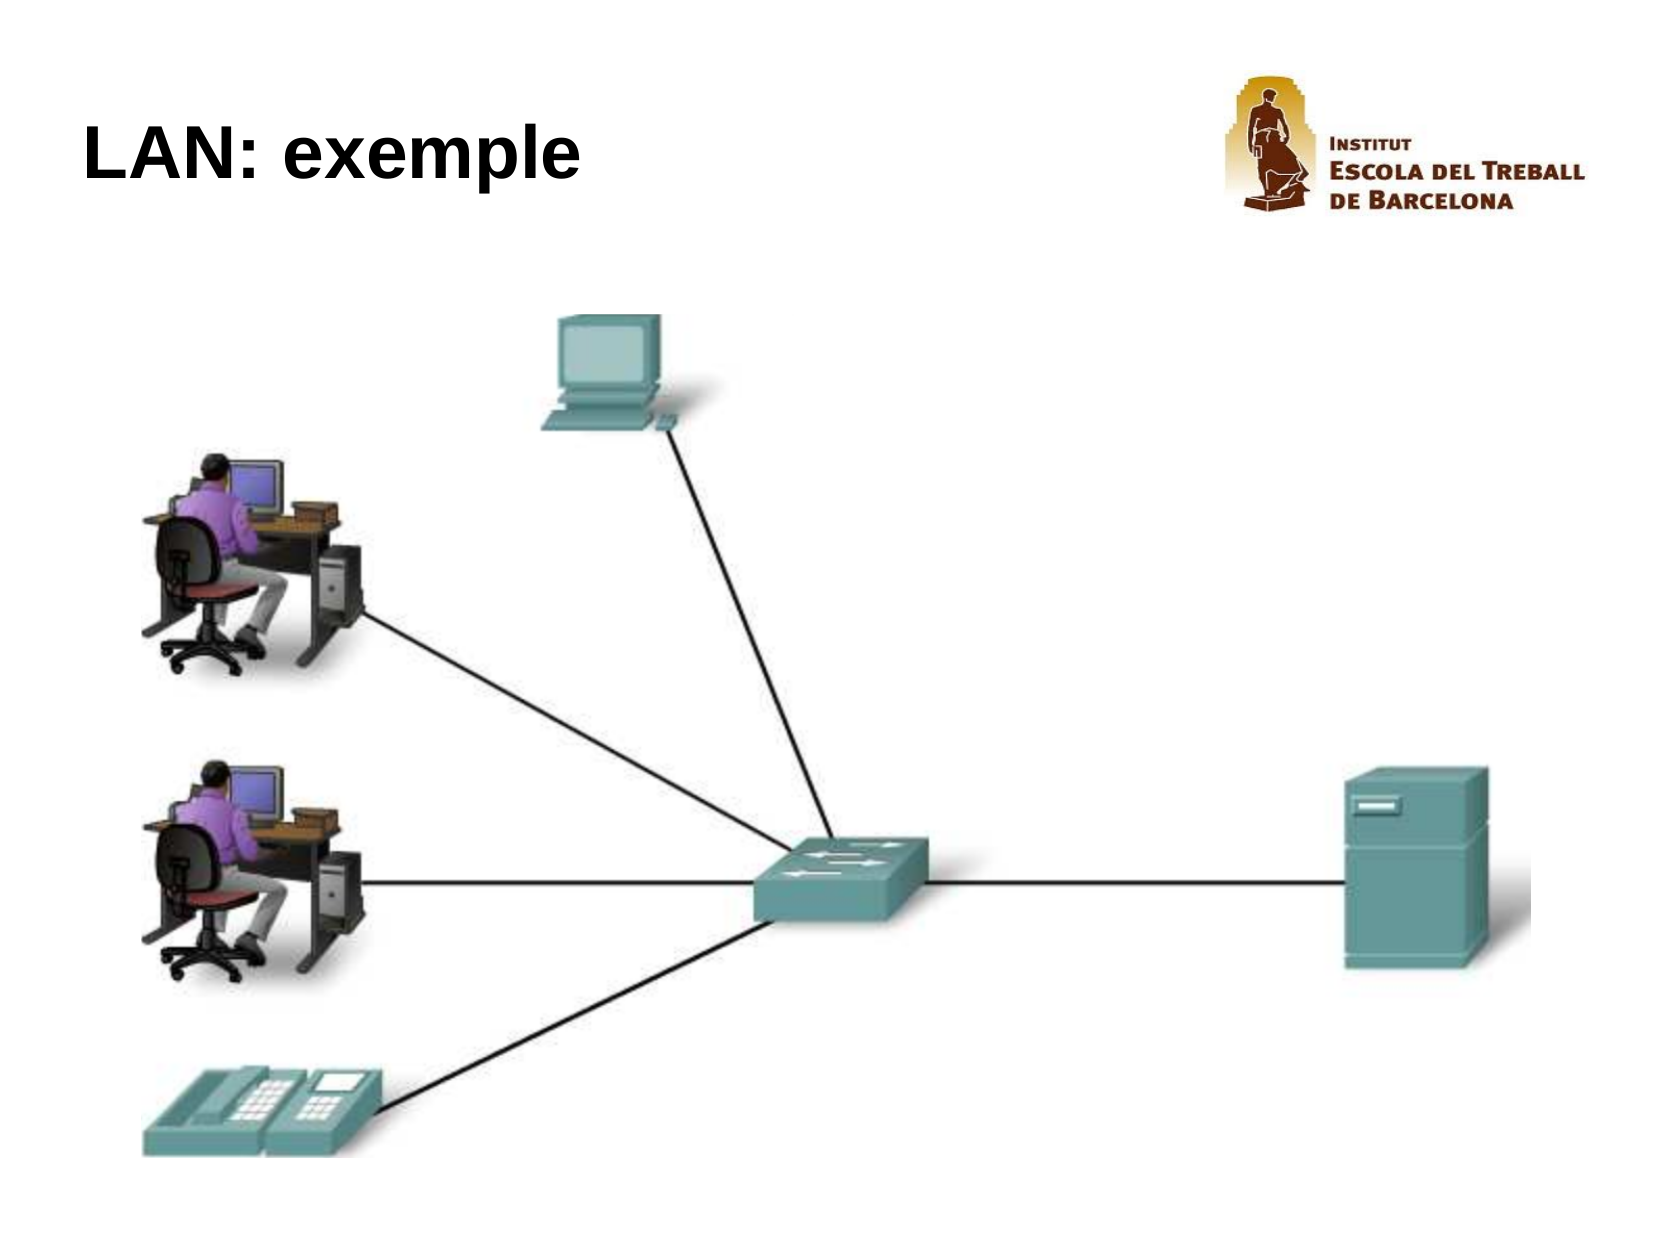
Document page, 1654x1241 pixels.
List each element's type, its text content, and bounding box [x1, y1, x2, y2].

picture [141, 314, 1531, 1158]
title LAN: exemple [82, 49, 1571, 257]
picture [1204, 70, 1595, 223]
